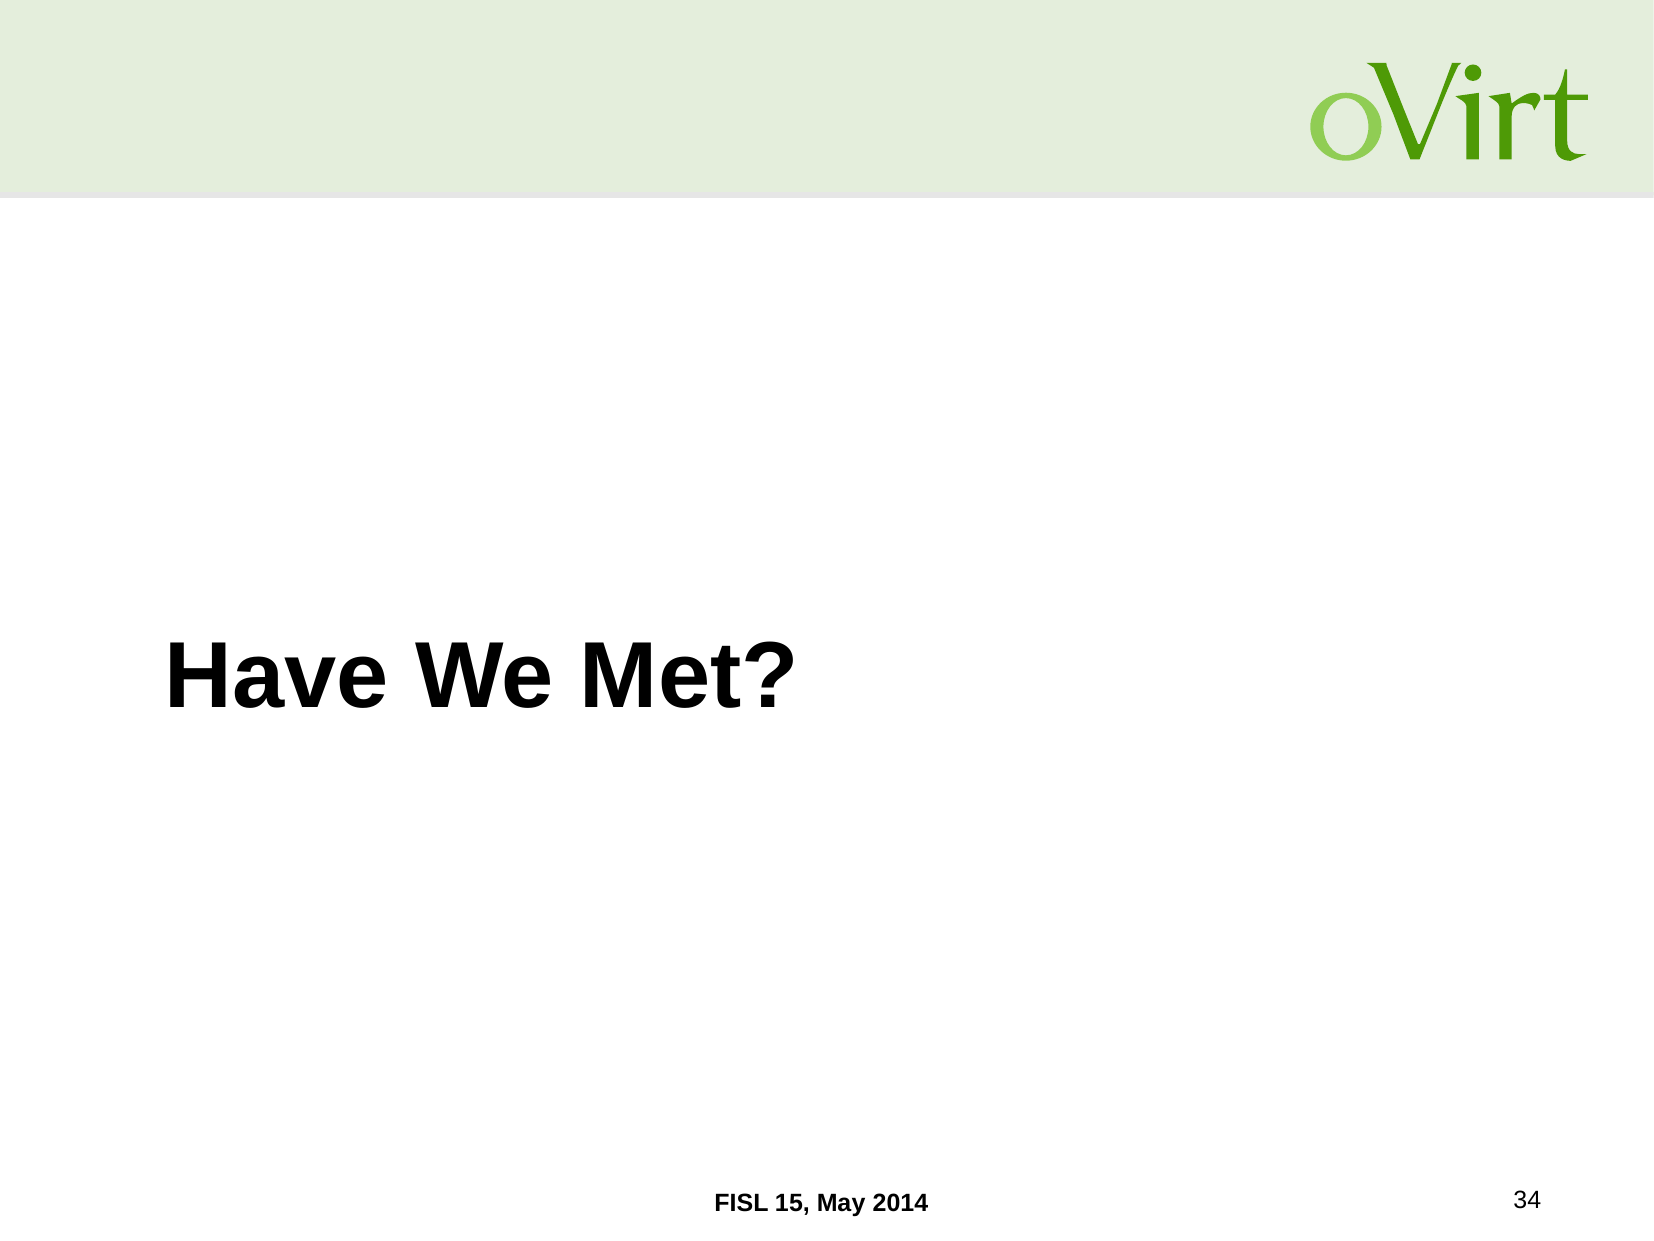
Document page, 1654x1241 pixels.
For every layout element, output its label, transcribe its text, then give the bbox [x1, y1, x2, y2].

text_box Have We Met? [150, 615, 1654, 750]
